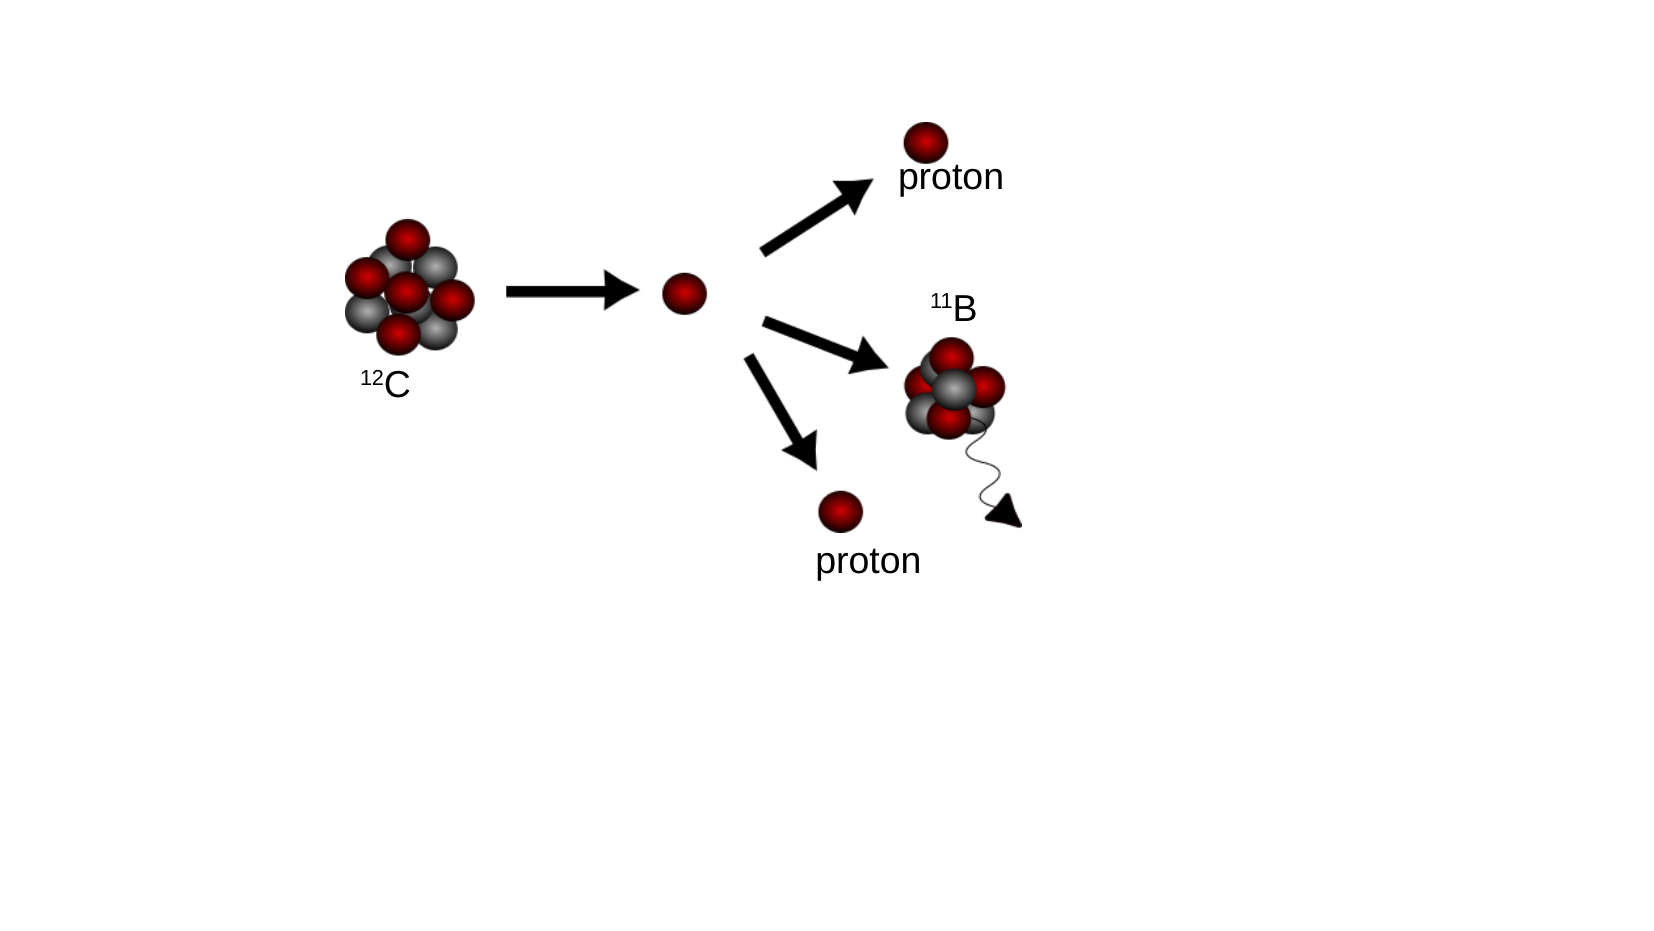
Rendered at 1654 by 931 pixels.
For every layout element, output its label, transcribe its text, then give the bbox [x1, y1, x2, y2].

text_box 11B [915, 279, 1034, 337]
picture [345, 122, 1022, 533]
text_box proton [883, 148, 1022, 206]
text_box [324, 74, 1090, 931]
text_box proton [800, 532, 939, 590]
text_box 12C [345, 356, 464, 414]
